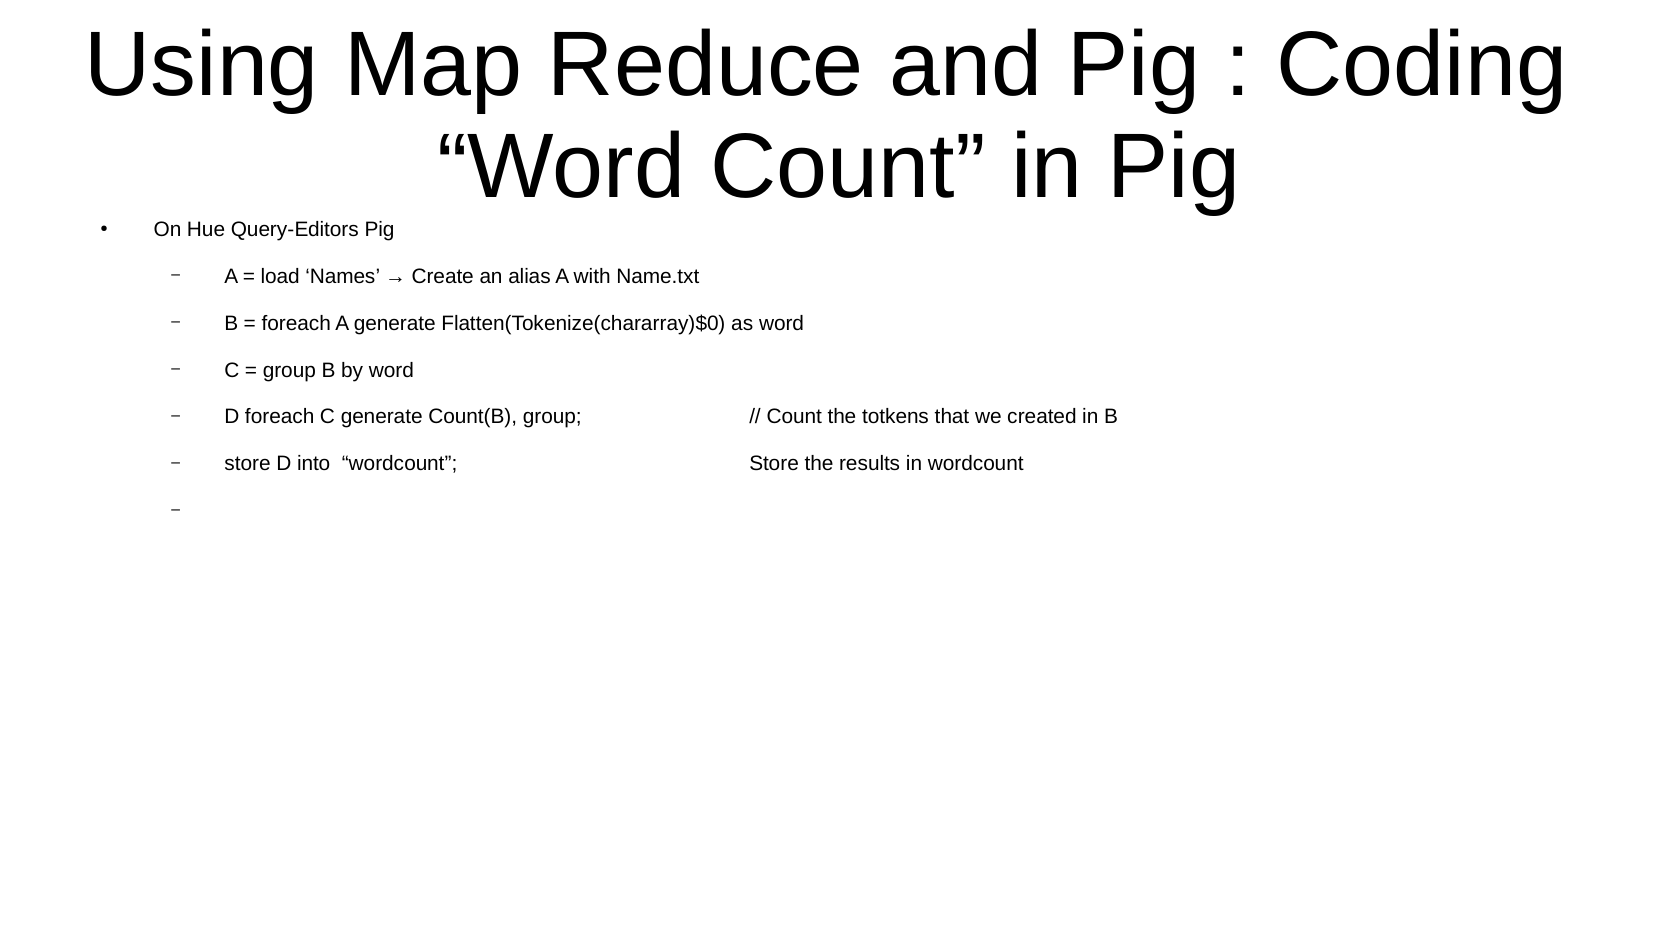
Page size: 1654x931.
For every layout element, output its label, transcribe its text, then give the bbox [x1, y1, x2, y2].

title Using Map Reduce and Pig : Coding “Word Count” in Pig [82, 12, 1571, 217]
list On Hue Query-Editors Pig A = load ‘Names’ → Create an alias A with Name.txt B = foreach A generate Flatten(Tokenize(chararray)$0) as word C = group B by word D foreach C generate Count(B), group; // Count the totkens that we created in B store D into “wordcount”; Store the results in wordcount [82, 217, 1636, 916]
